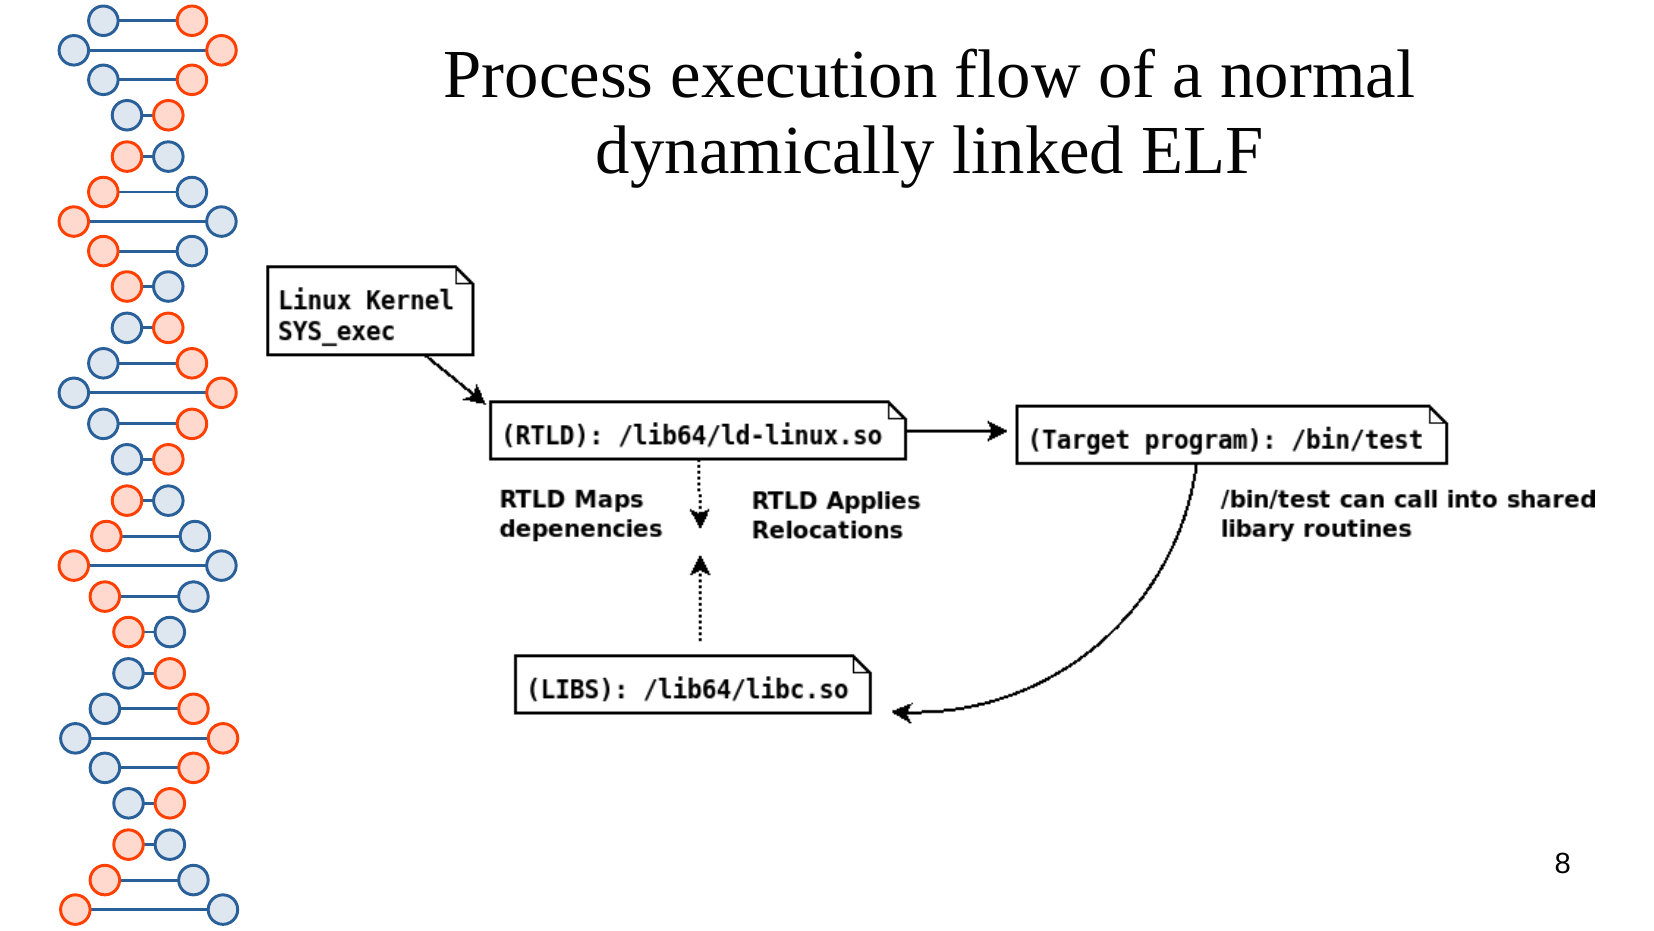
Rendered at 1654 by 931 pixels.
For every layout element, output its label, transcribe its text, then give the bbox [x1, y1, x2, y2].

title Process execution flow of a normal dynamically linked ELF [265, 35, 1595, 189]
picture [265, 264, 1595, 725]
